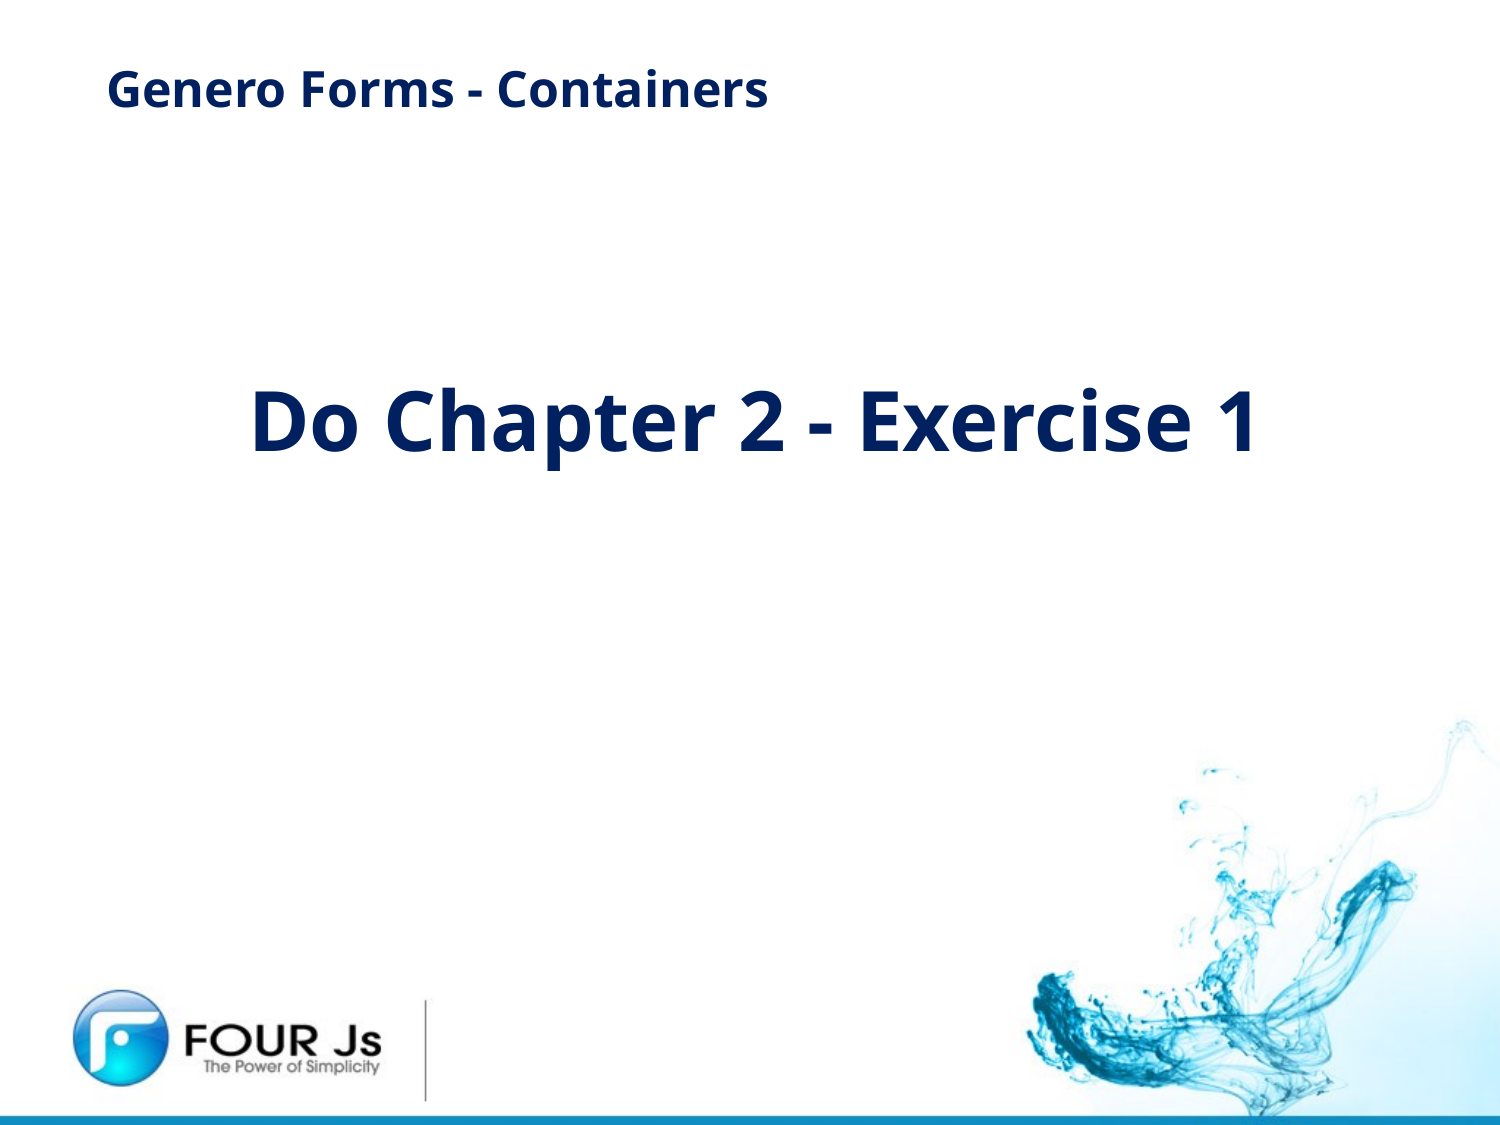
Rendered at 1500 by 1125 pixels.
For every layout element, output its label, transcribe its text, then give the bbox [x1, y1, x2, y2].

title Genero Forms - Containers [106, 35, 1388, 142]
picture [0, 0, 1500, 1122]
title Do Chapter 2 - Exercise 1 [35, 366, 1477, 473]
